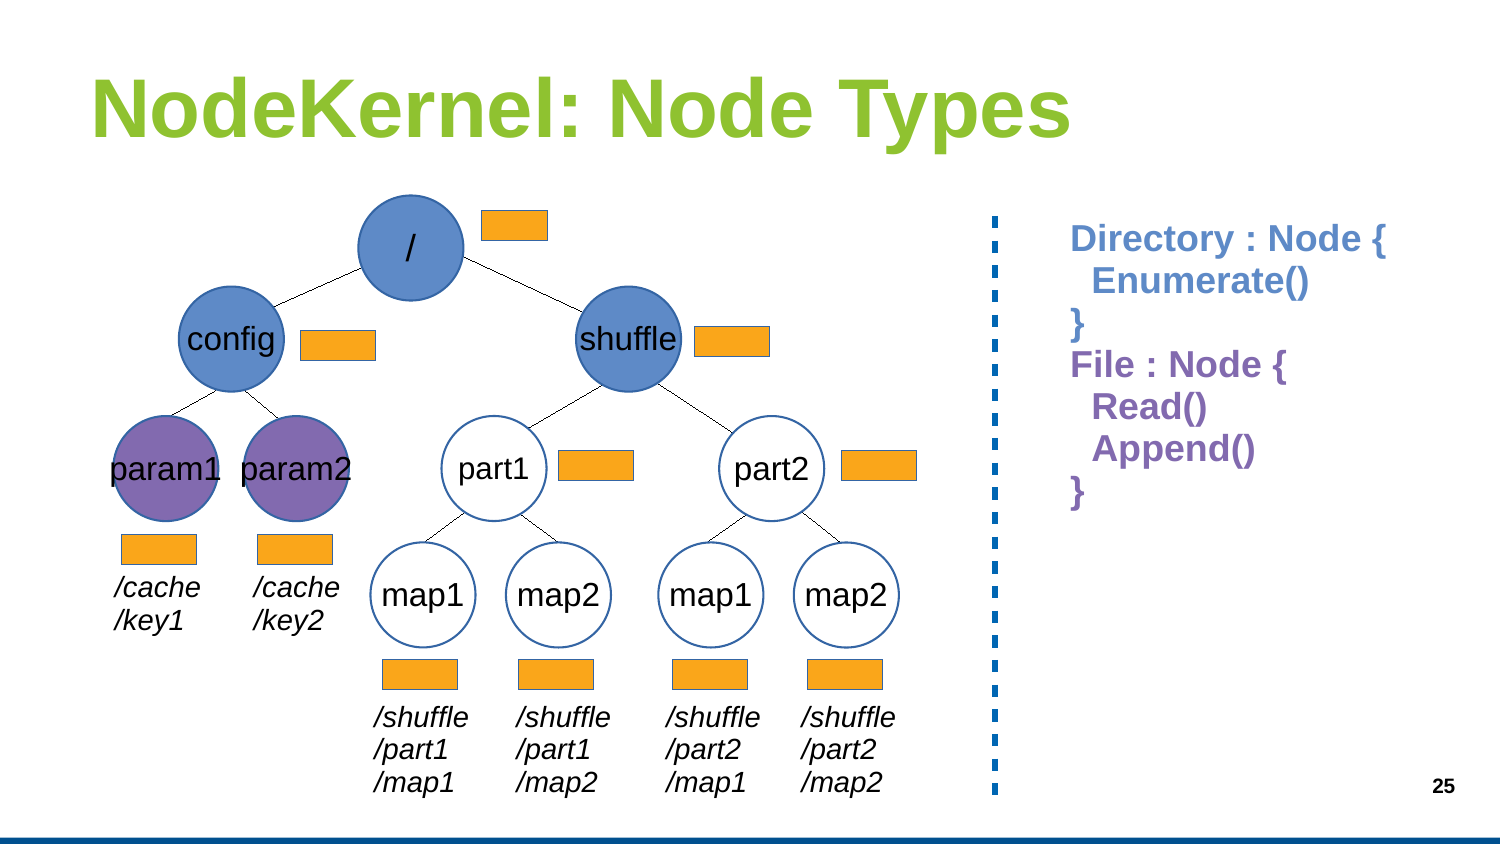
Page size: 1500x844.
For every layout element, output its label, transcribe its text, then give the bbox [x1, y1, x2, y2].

text_box /shuffle /part1 /map2 [501, 693, 629, 807]
text_box [257, 534, 333, 565]
text_box / [358, 195, 464, 301]
text_box [481, 210, 548, 241]
text_box config [178, 286, 284, 392]
text_box param2 [244, 416, 348, 522]
text_box /cache /key2 [239, 564, 367, 655]
text_box map1 [370, 542, 476, 648]
text_box [672, 659, 748, 690]
text_box part1 [441, 415, 547, 522]
text_box /shuffle /part2 /map2 [786, 693, 914, 807]
text_box param1 [114, 464, 123, 478]
text_box param1 [113, 416, 219, 522]
text_box part2 [719, 416, 825, 522]
text_box [807, 659, 883, 690]
text_box Directory : Node { Enumerate() } File : Node { Read() Append() } [1055, 210, 1454, 687]
text_box [694, 326, 770, 357]
text_box [841, 450, 917, 481]
text_box map2 [505, 542, 611, 648]
text_box param2 [338, 466, 349, 478]
text_box /shuffle /part1 /map1 [359, 693, 487, 807]
text_box [518, 659, 594, 690]
text_box map2 [793, 542, 899, 648]
text_box [300, 330, 376, 361]
text_box shuffle [576, 286, 682, 392]
text_box map1 [658, 542, 764, 648]
text_box /cache /key1 [100, 564, 227, 655]
text_box /shuffle /part2 /map1 [651, 693, 779, 807]
text_box param2 [244, 464, 253, 478]
text_box [382, 659, 458, 690]
text_box [558, 450, 634, 481]
title NodeKernel: Node Types [75, 33, 1426, 175]
text_box [121, 534, 197, 565]
